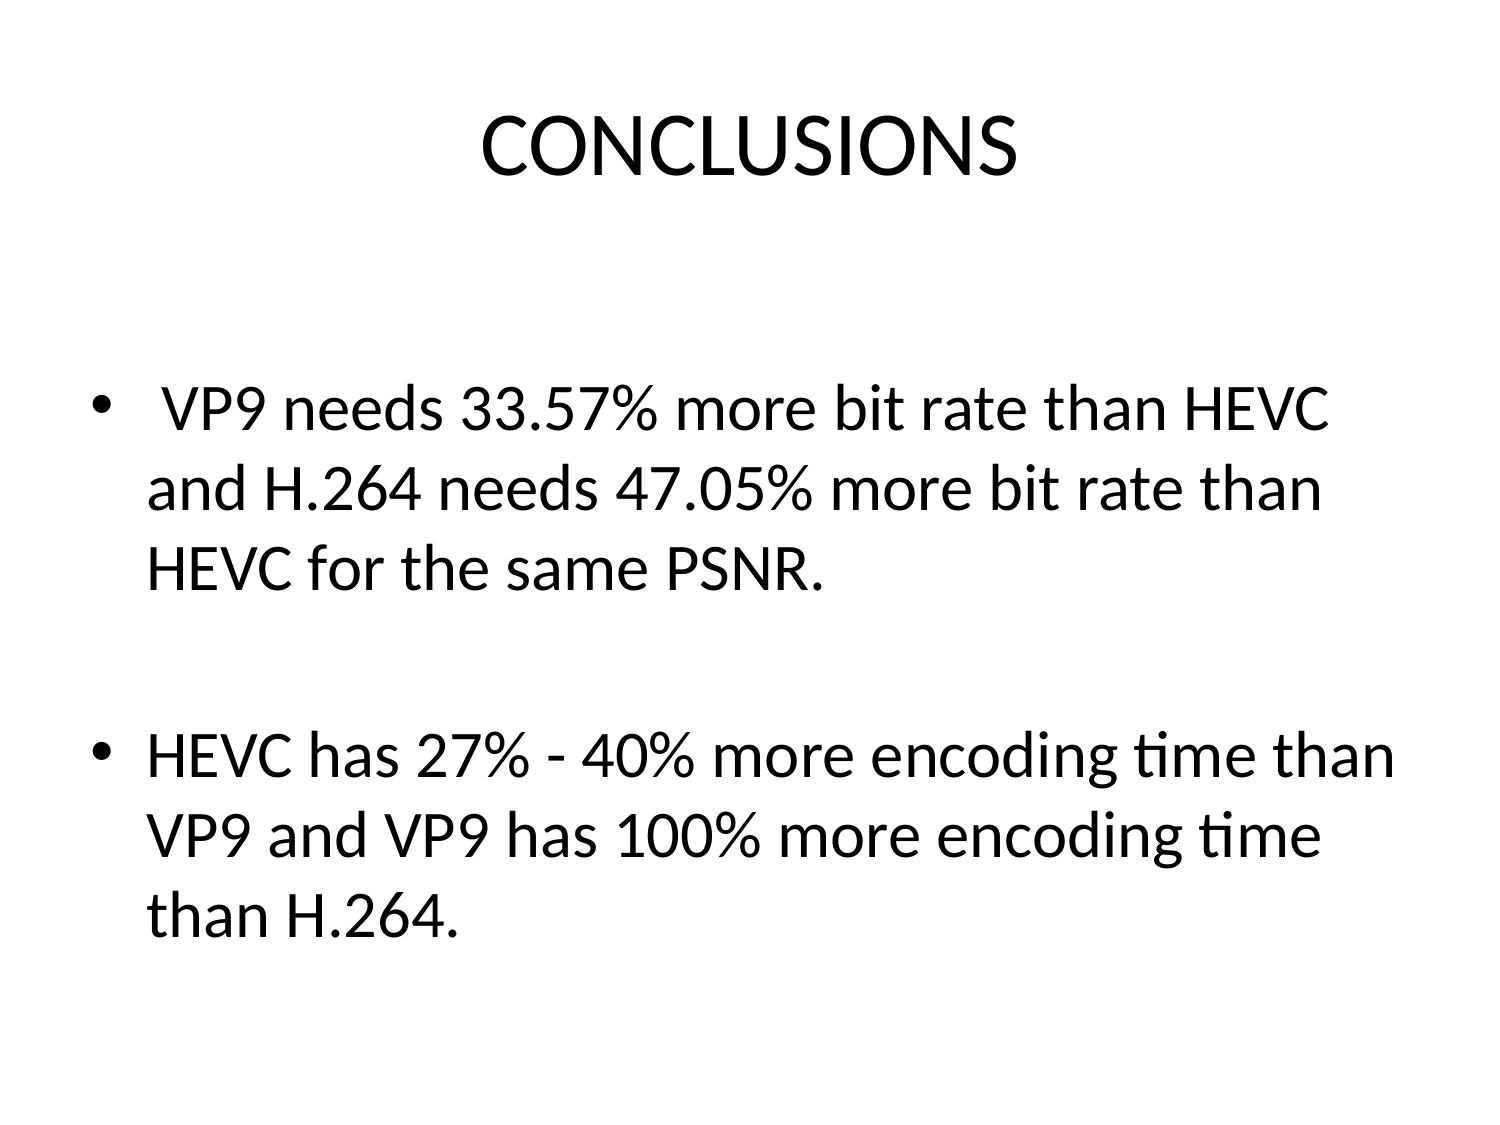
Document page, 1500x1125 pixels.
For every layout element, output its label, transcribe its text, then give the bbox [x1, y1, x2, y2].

list VP9 needs 33.57% more bit rate than HEVC and H.264 needs 47.05% more bit rate than HEVC for the same PSNR. HEVC has 27% - 40% more encoding time than VP9 and VP9 has 100% more encoding time than H.264. [75, 262, 1425, 1005]
title CONCLUSIONS [75, 45, 1425, 233]
